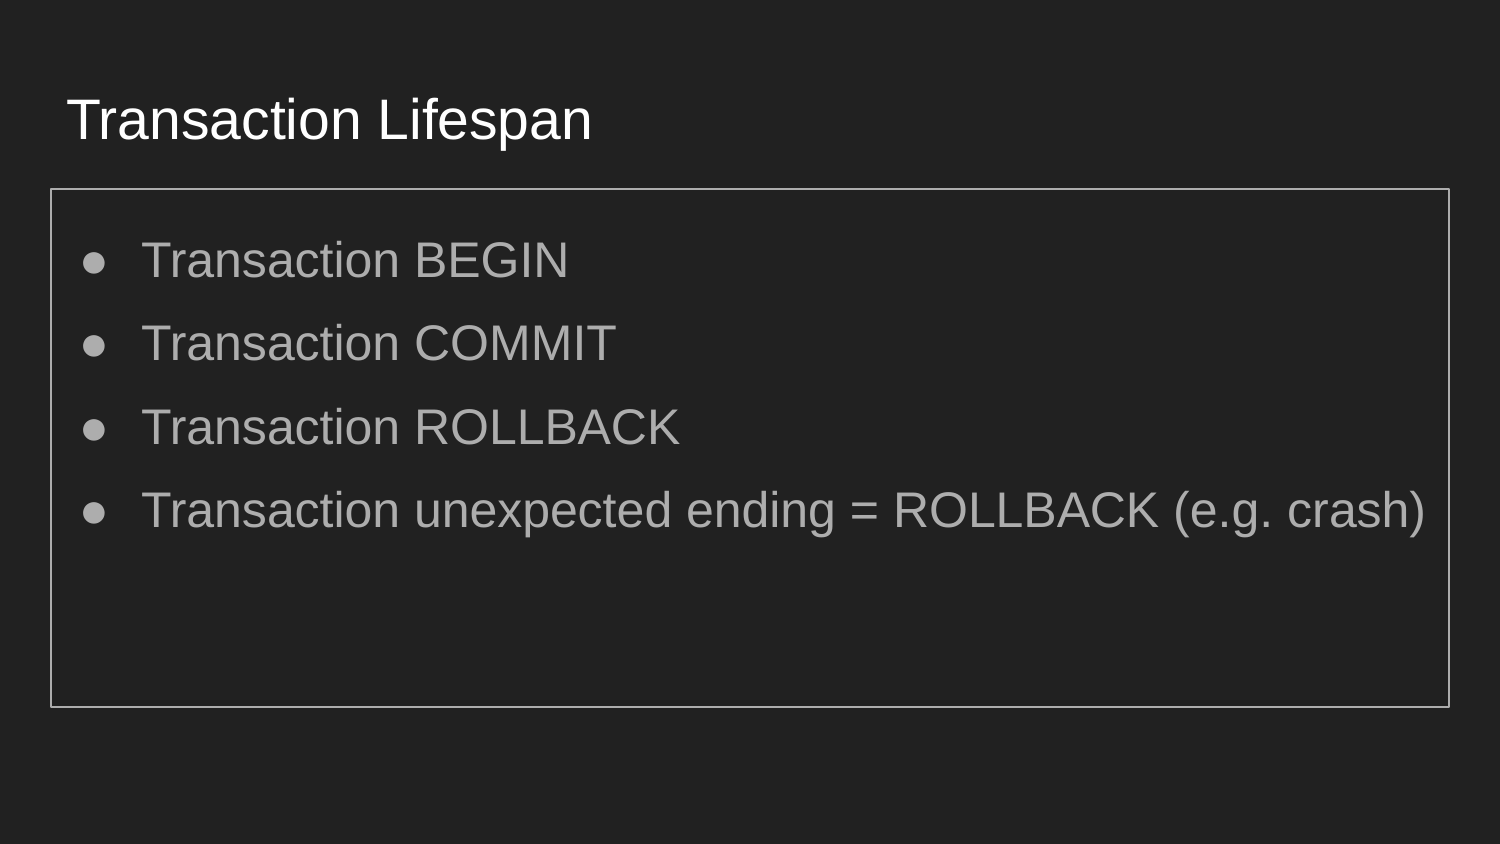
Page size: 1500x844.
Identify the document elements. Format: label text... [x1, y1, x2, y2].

list Transaction BEGIN Transaction COMMIT Transaction ROLLBACK Transaction unexpected ending = ROLLBACK (e.g. crash) [51, 189, 1449, 708]
title Transaction Lifespan [51, 72, 1449, 167]
